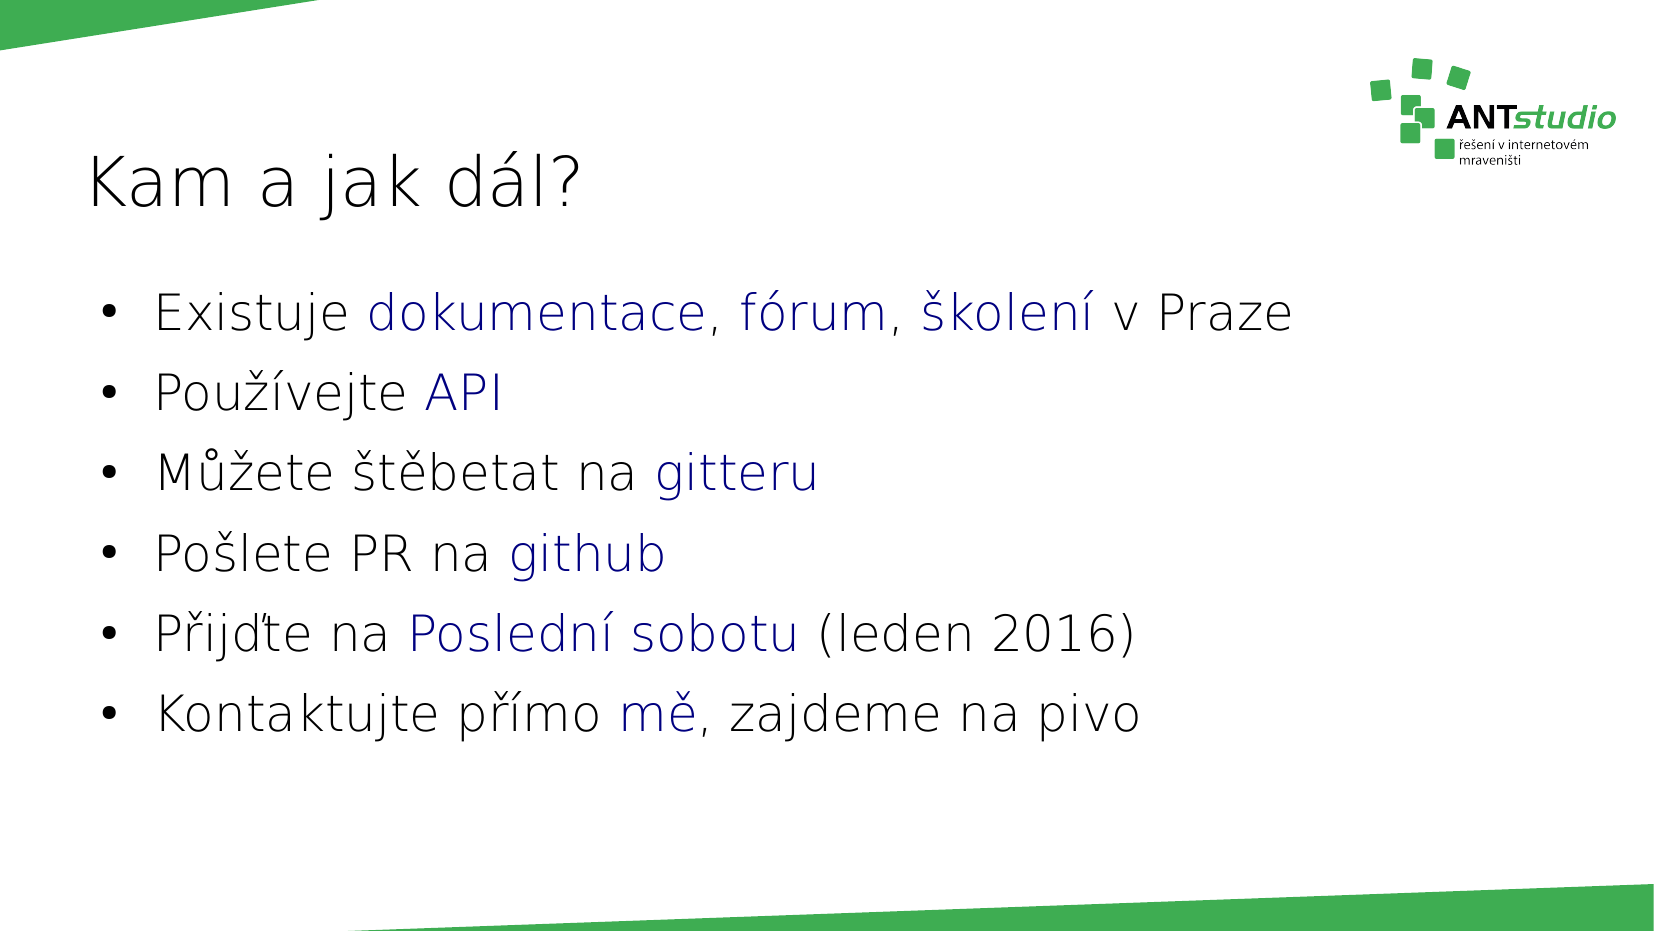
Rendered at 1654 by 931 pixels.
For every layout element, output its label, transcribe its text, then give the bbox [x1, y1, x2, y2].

list Existuje dokumentace, fórum, školení v Praze Používejte API Můžete štěbetat na gitteru Pošlete PR na github Přijďte na Poslední sobotu (leden 2016) Kontaktujte přímo mě, zajdeme na pivo [82, 283, 1571, 847]
title Kam a jak dál? [82, 104, 1571, 260]
picture [1370, 58, 1616, 165]
